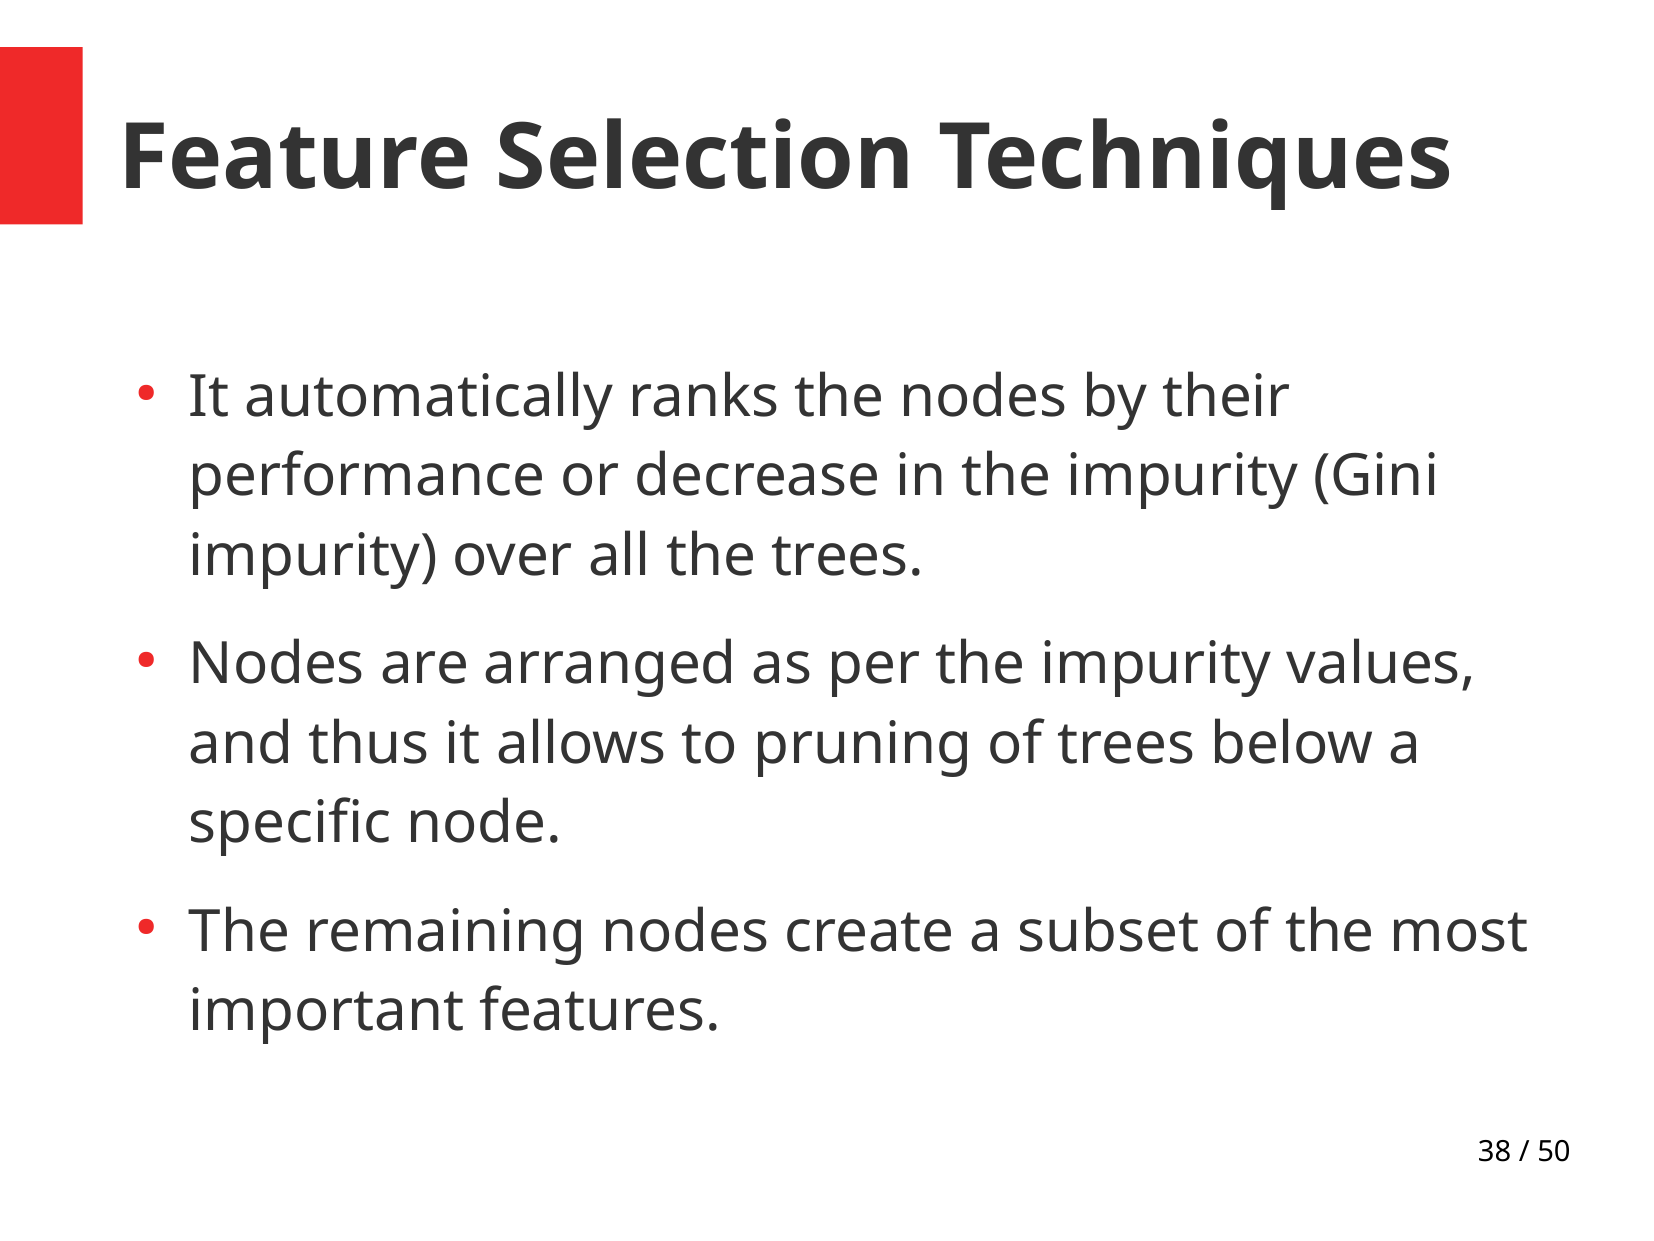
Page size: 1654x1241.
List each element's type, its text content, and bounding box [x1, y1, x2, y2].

title Feature Selection Techniques [118, 49, 1571, 257]
list It automatically ranks the nodes by their performance or decrease in the impurity (Gini impurity) over all the trees. Nodes are arranged as per the impurity values, and thus it allows to pruning of trees below a specific node. The remaining nodes create a subset of the most important features. [118, 354, 1536, 1074]
